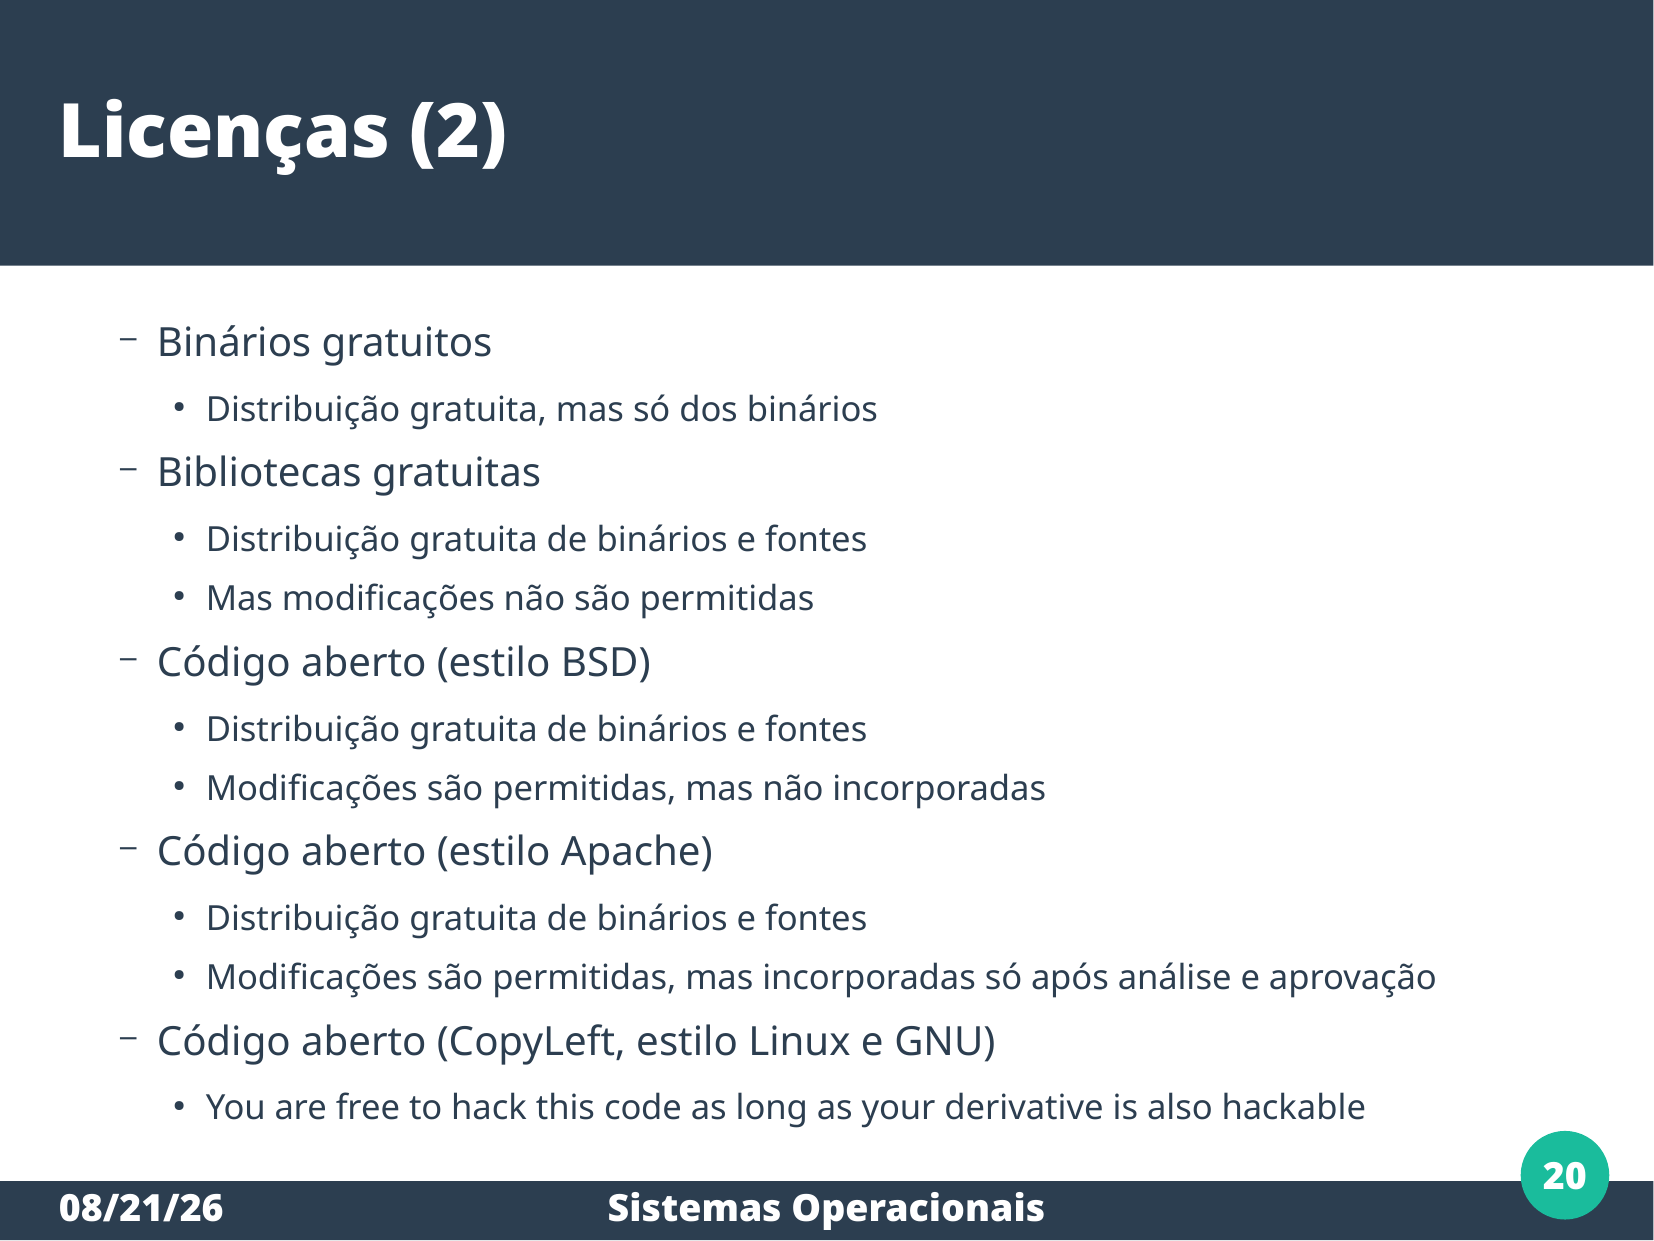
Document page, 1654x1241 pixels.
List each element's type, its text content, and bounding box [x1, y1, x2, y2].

title Licenças (2) [59, 49, 1595, 207]
list Binários gratuitos Distribuição gratuita, mas só dos binários Bibliotecas gratuitas Distribuição gratuita de binários e fontes Mas modificações não são permitidas Código aberto (estilo BSD) Distribuição gratuita de binários e fontes Modificações são permitidas, mas não incorporadas Código aberto (estilo Apache) Distribuição gratuita de binários e fontes Modificações são permitidas, mas incorporadas só após análise e aprovação Código aberto (CopyLeft, estilo Linux e GNU) You are free to hack this code as long as your derivative is also hackable [59, 242, 1595, 1134]
